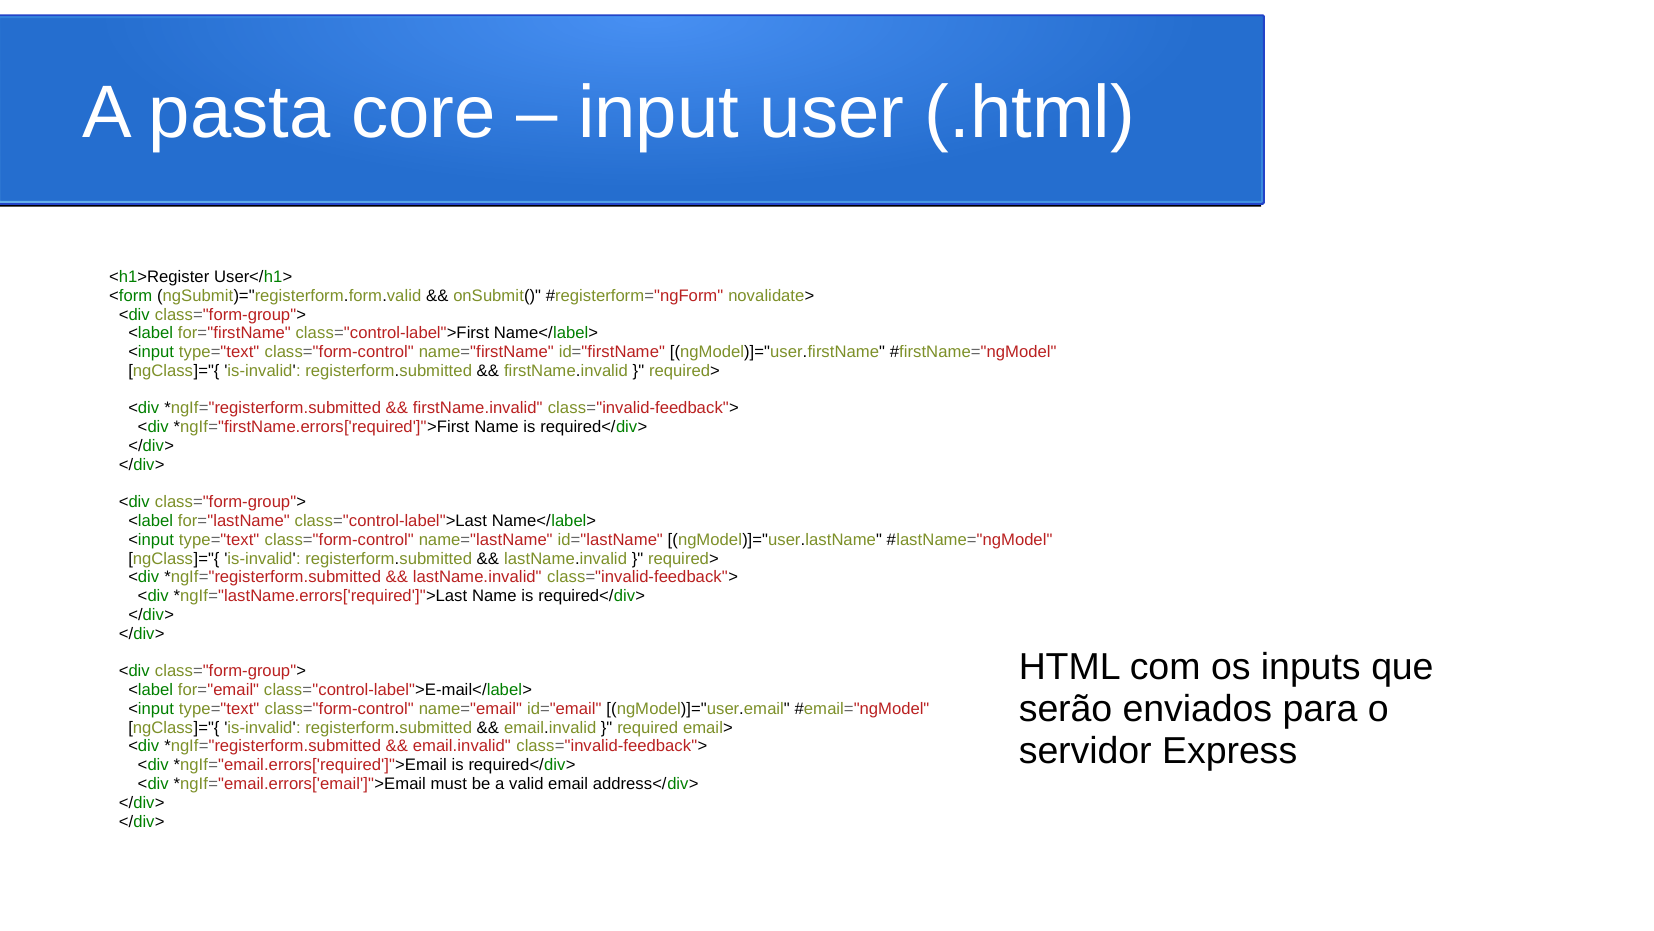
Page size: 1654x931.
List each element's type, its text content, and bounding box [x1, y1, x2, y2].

title A pasta core – input user (.html) [82, 35, 1235, 189]
text_box HTML com os inputs que serão enviados para o servidor Express [1003, 637, 1489, 779]
text_box <h1>Register User</h1> <form (ngSubmit)="registerform.form.valid && onSubmit()" #registerform="ngForm" novalidate> <div class="form-group"> <label for="firstName" class="control-label">First Name</label> <input type="text" class="form-control" name="firstName" id="firstName" [(ngModel)]="user.firstName" #firstName="ngModel" [ngClass]="{ 'is-invalid': registerform.submitted && firstName.invalid }" required> <div *ngIf="registerform.submitted && firstName.invalid" class="invalid-feedback"> <div *ngIf="firstName.errors['required']">First Name is required</div> </div> </div> <div class="form-group"> <label for="lastName" class="control-label">Last Name</label> <input type="text" class="form-control" name="lastName" id="lastName" [(ngModel)]="user.lastName" #lastName="ngModel" [ngClass]="{ 'is-invalid': registerform.submitted && lastName.invalid }" required> <div *ngIf="registerform.submitted && lastName.invalid" class="invalid-feedback"> <div *ngIf="lastName.errors['required']">Last Name is required</div> </div> </div> <div class="form-group"> <label for="email" class="control-label">E-mail</label> <input type="text" class="form-control" name="email" id="email" [(ngModel)]="user.email" #email="ngModel" [ngClass]="{ 'is-invalid': registerform.submitted && email.invalid }" required email> <div *ngIf="registerform.submitted && email.invalid" class="invalid-feedback"> <div *ngIf="email.errors['required']">Email is required</div> <div *ngIf="email.errors['email']">Email must be a valid email address</div> </div> </div> [94, 259, 1536, 839]
